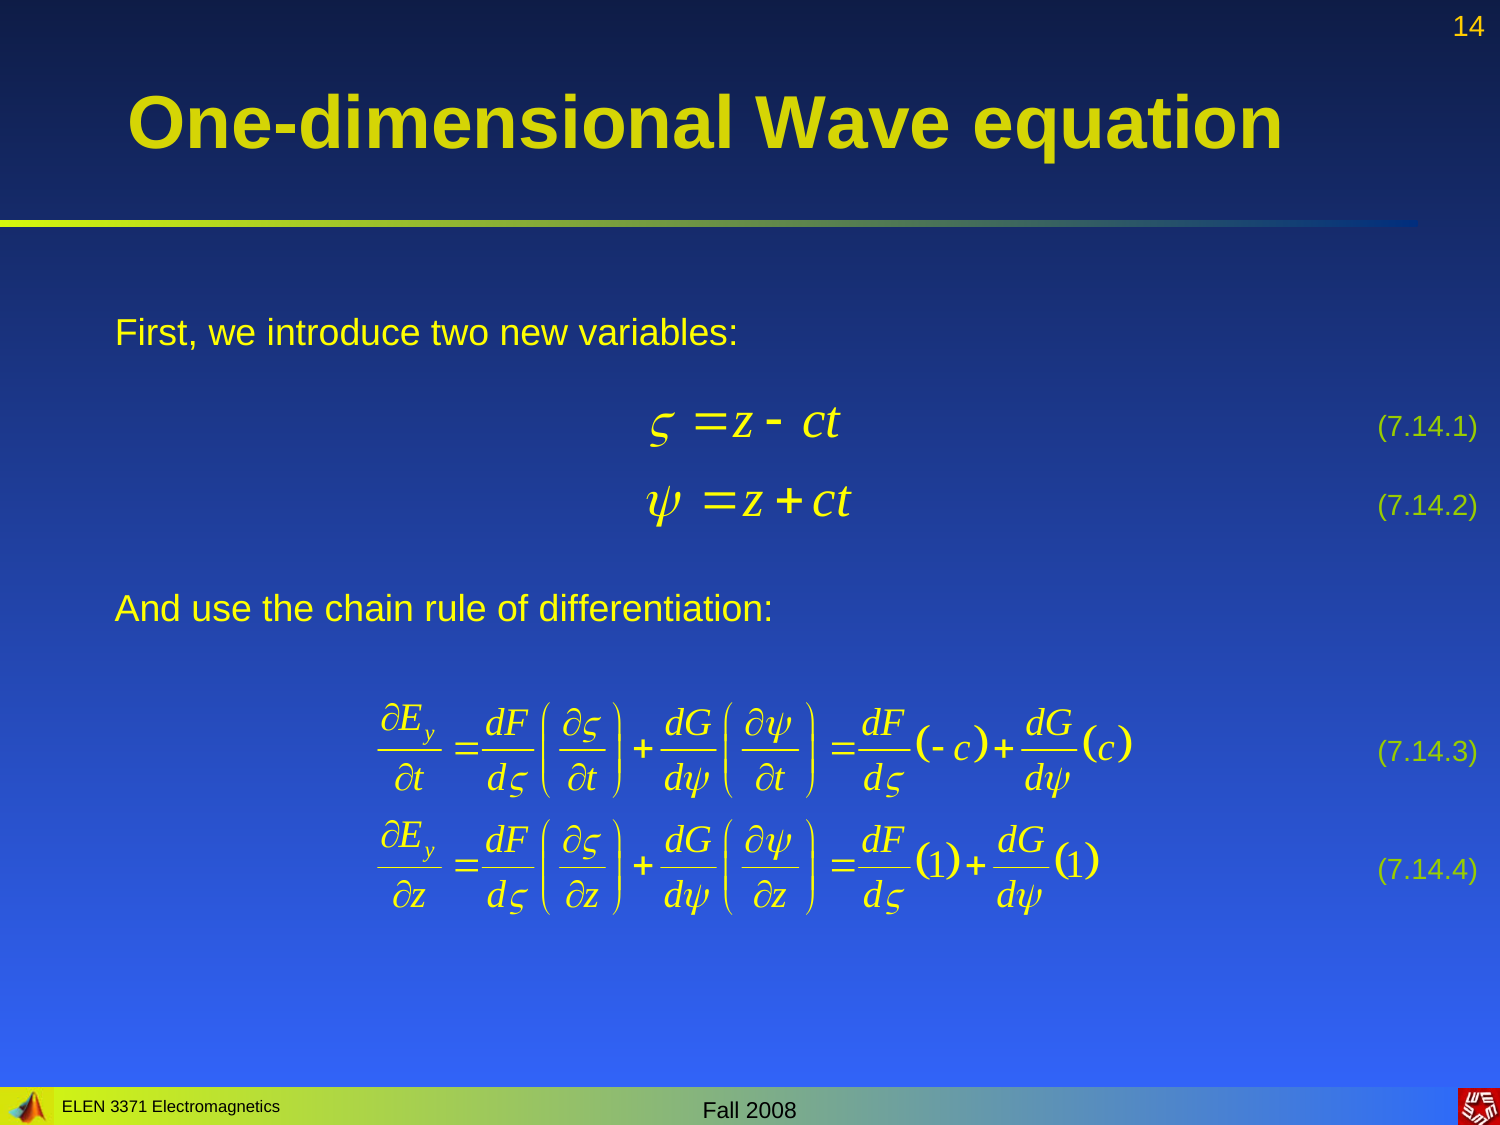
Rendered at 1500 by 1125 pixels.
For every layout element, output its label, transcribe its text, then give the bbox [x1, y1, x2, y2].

text_box (7.14.1) [1362, 399, 1500, 451]
title One-dimensional Wave equation [112, 37, 1388, 201]
text_box (7.14.2) [1362, 478, 1500, 529]
chart [642, 396, 863, 538]
picture [0, 1087, 54, 1125]
text_box (7.14.3) [1362, 724, 1500, 776]
chart [371, 691, 1138, 925]
picture [1458, 1088, 1500, 1125]
text_box And use the chain rule of differentiation: [99, 576, 813, 638]
text_box (7.14.4) [1362, 843, 1500, 894]
text_box First, we introduce two new variables: [99, 299, 938, 361]
